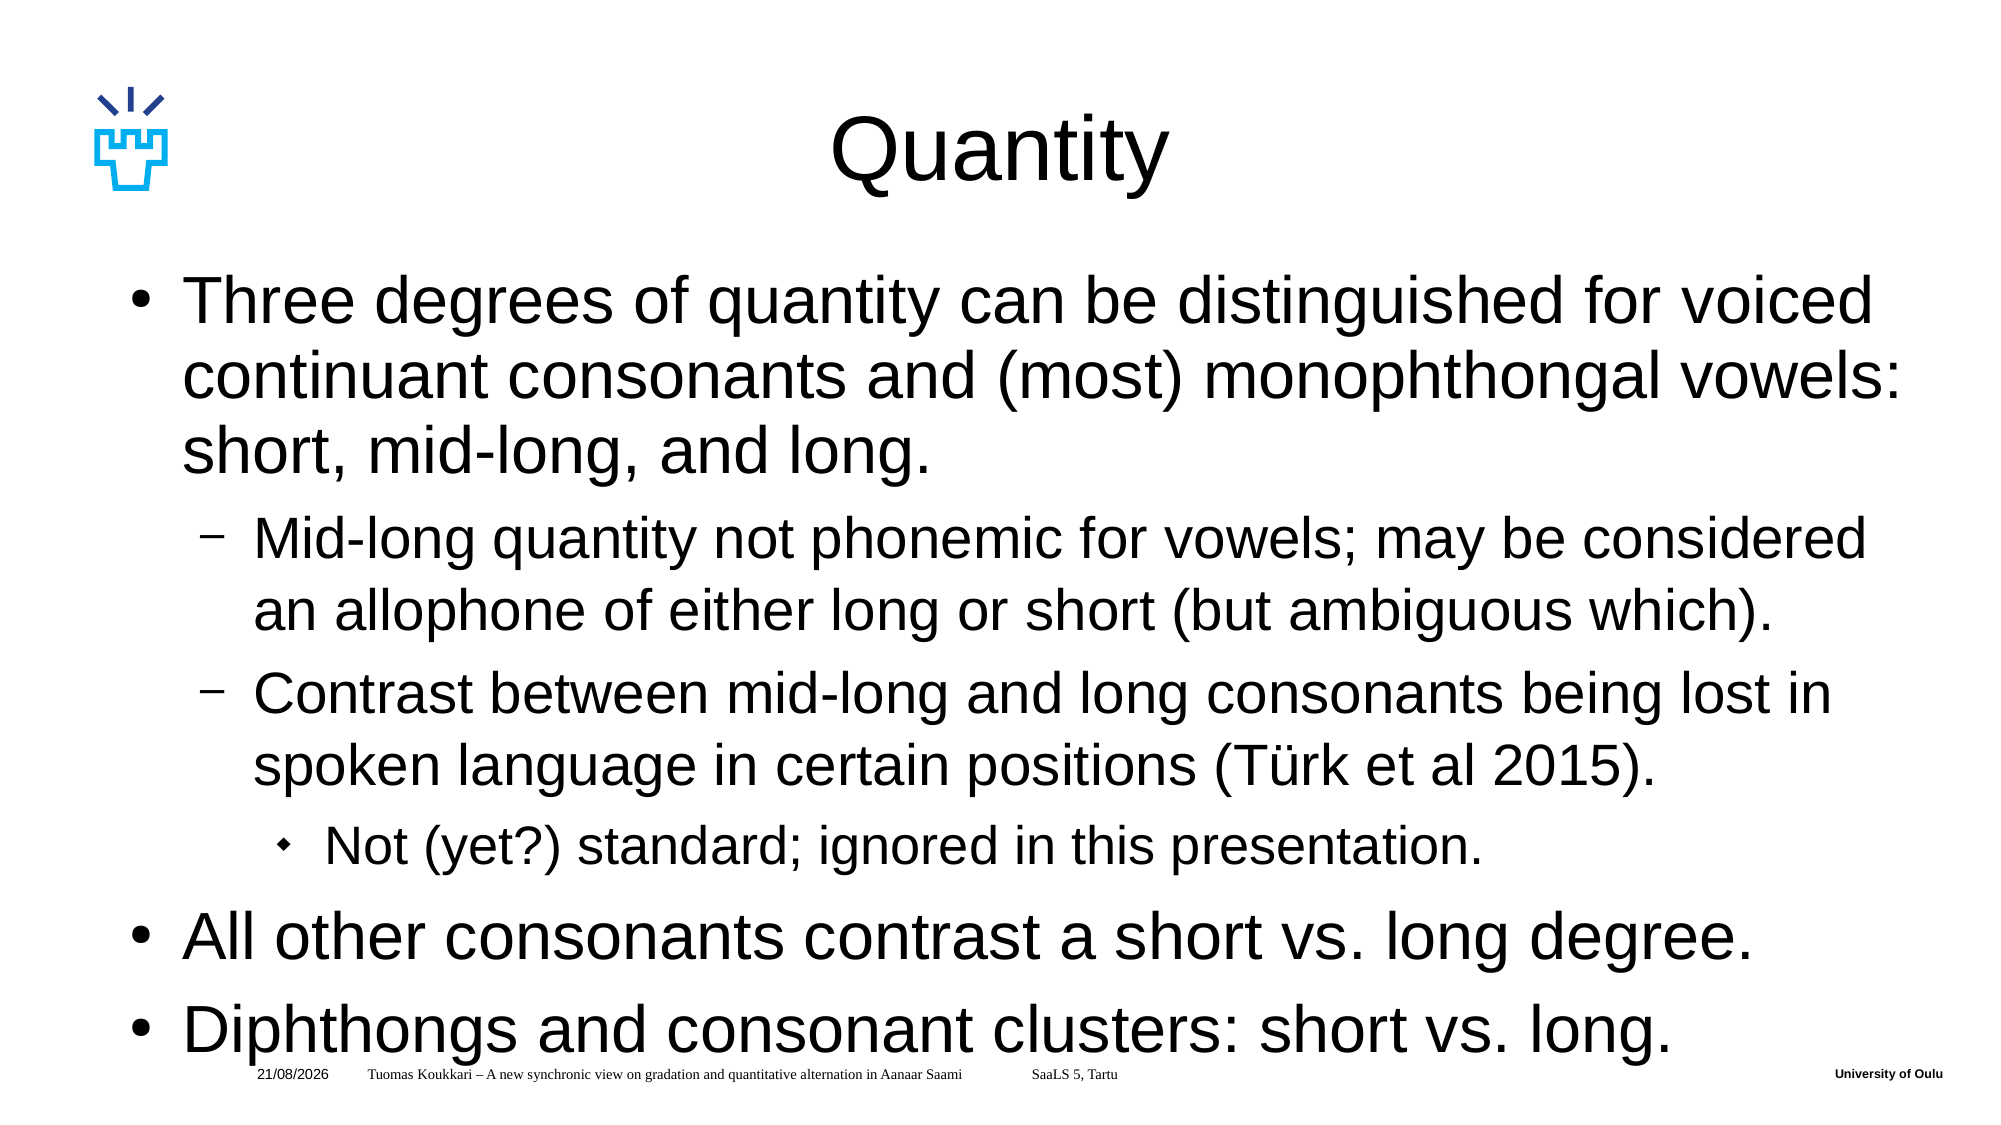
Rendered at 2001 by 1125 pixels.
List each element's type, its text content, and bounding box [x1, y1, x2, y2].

title Quantity [537, 47, 1463, 251]
list Three degrees of quantity can be distinguished for voiced continuant consonants and (most) monophthongal vowels: short, mid-long, and long. Mid-long quantity not phonemic for vowels; may be considered an allophone of either long or short (but ambiguous which). Contrast between mid-long and long consonants being lost in spoken language in certain positions (Türk et al 2015). Not (yet?) standard; ignored in this presentation. All other consonants contrast a short vs. long degree. Diphthongs and consonant clusters: short vs. long. [111, 263, 1957, 1091]
